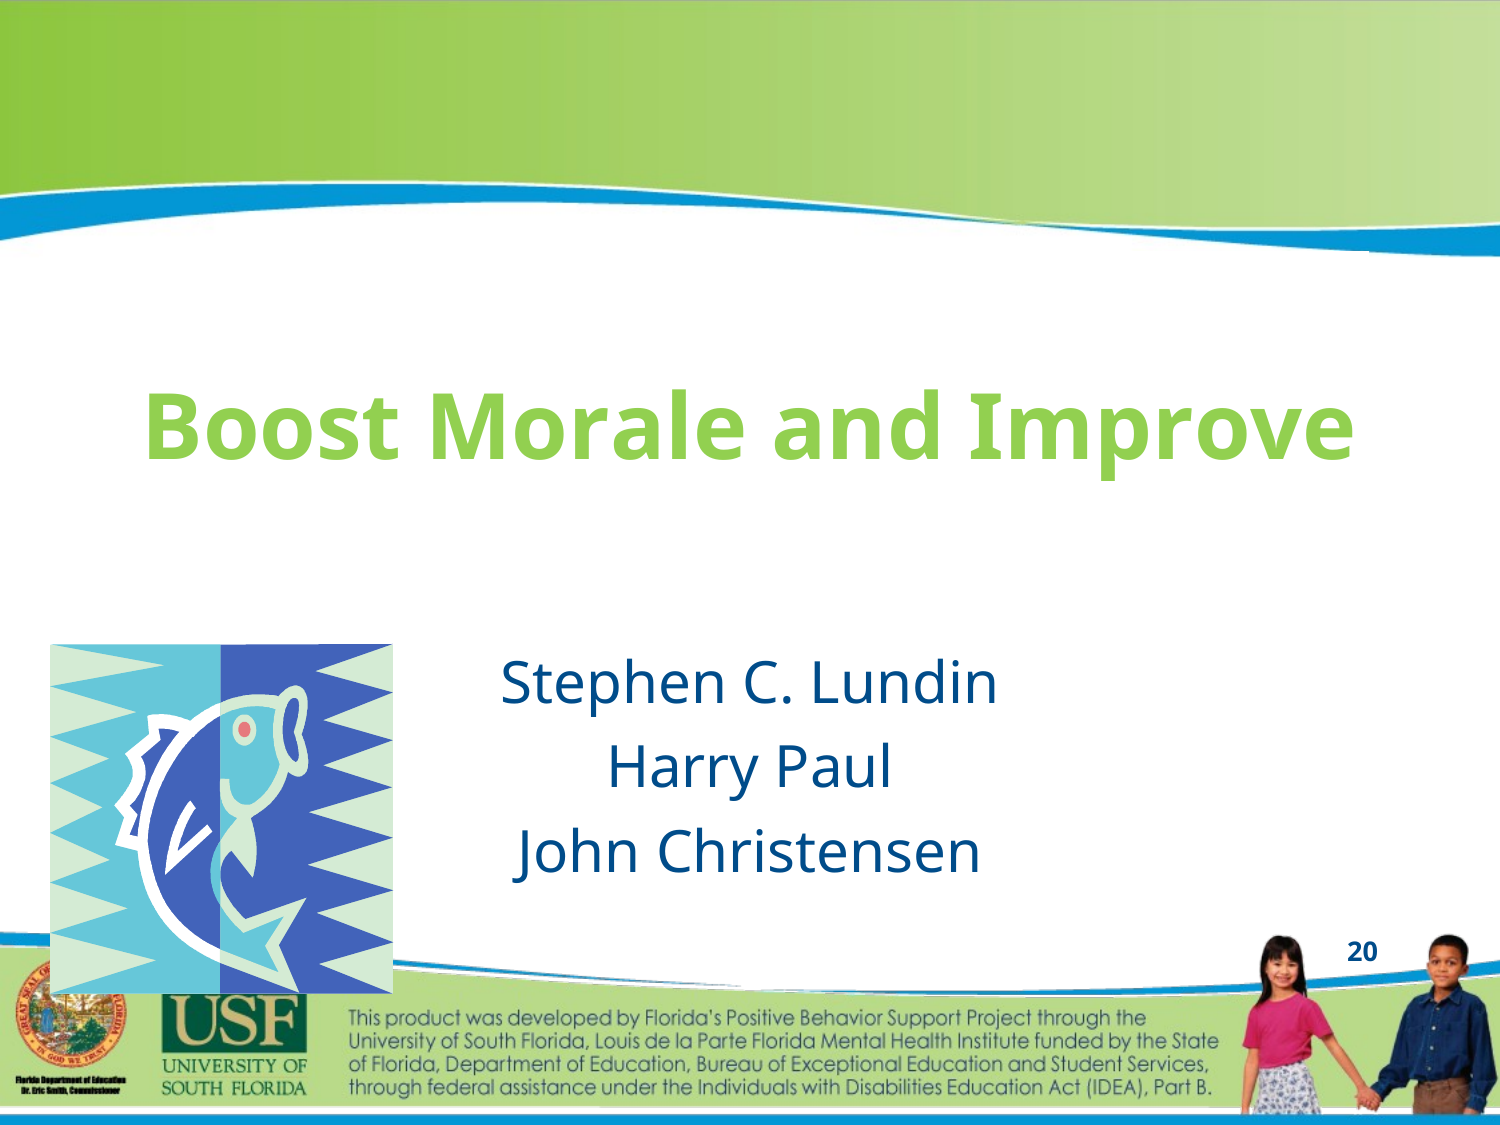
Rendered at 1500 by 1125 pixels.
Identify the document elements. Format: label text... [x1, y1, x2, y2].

title FISH! A Remarkable Way to Boost Morale and Improve Results [112, 249, 1388, 492]
picture [0, 0, 1500, 258]
picture [0, 637, 1500, 1116]
picture [1388, 252, 1500, 258]
subtitle Stephen C. Lundin Harry Paul John Christensen [399, 637, 1276, 925]
